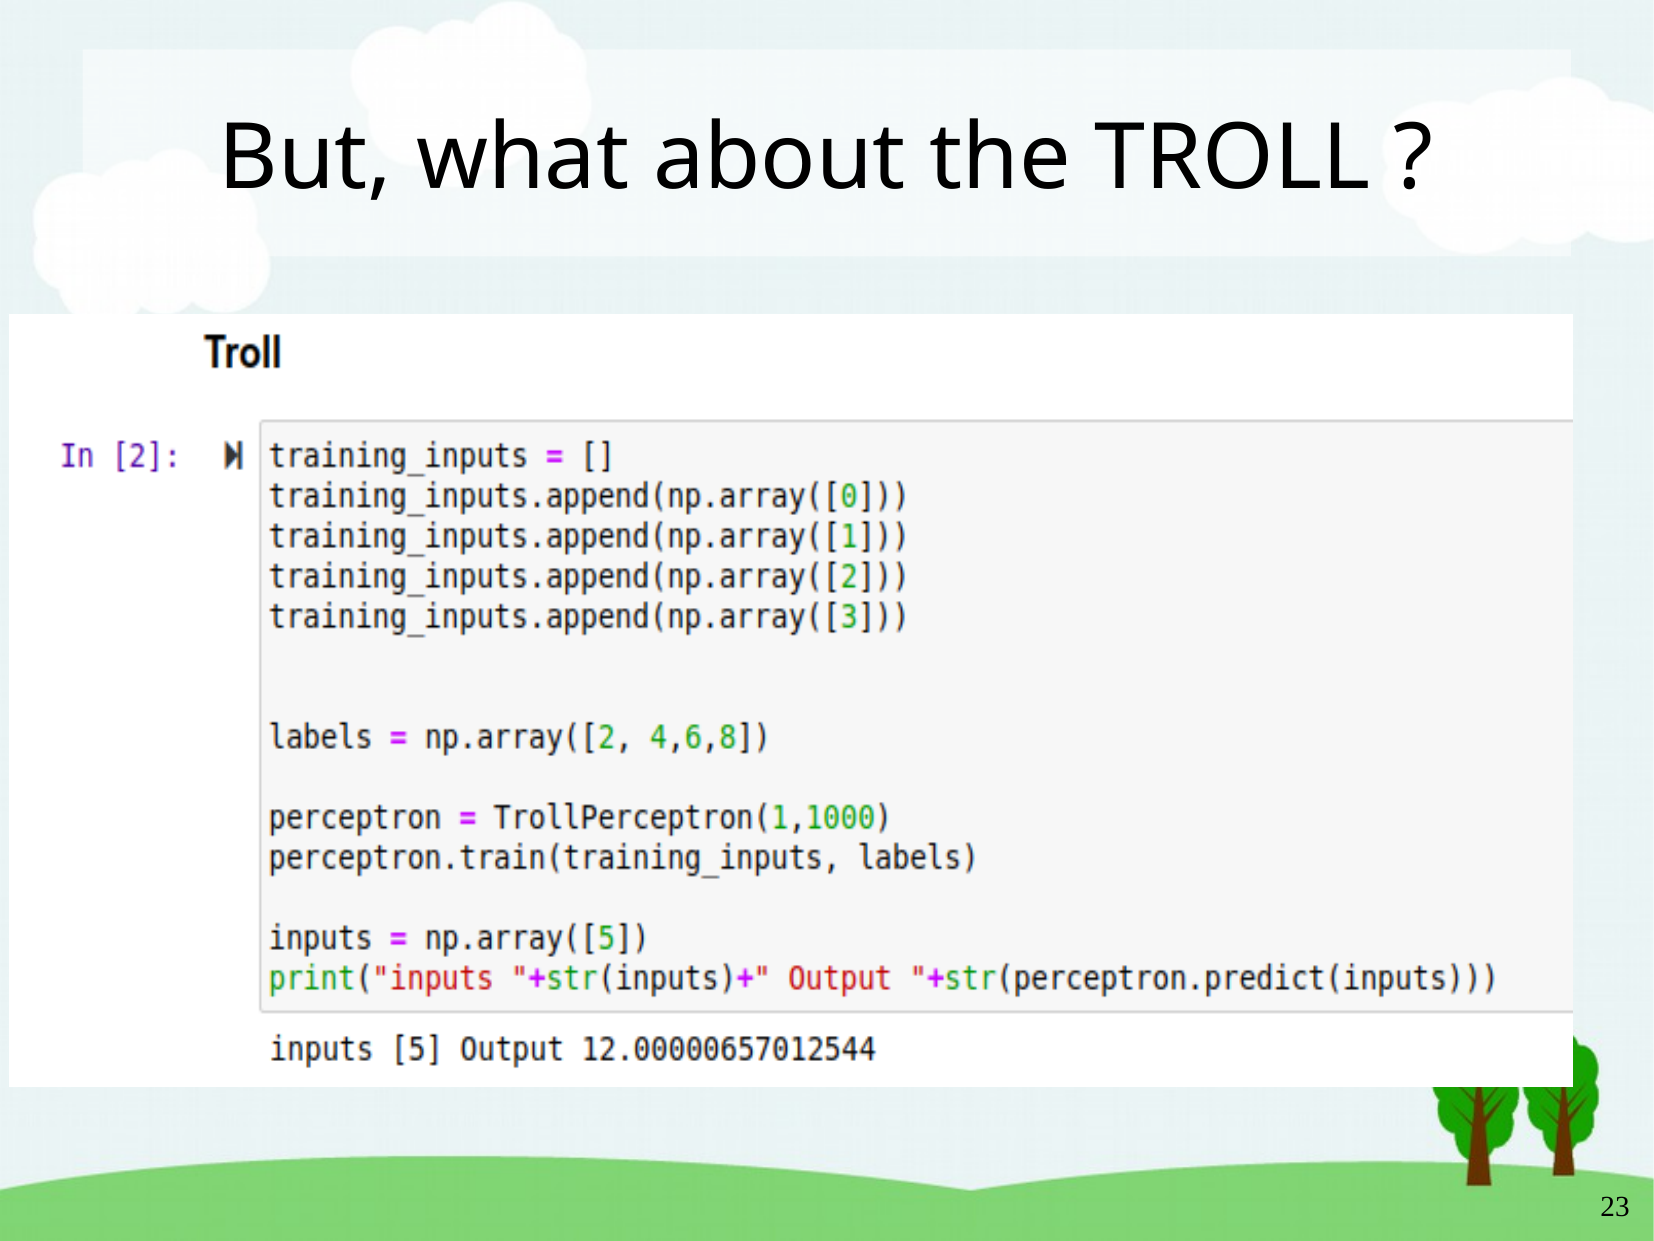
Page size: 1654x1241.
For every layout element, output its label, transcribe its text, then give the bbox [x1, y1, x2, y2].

title But, what about the TROLL ? [82, 49, 1571, 257]
picture [0, 0, 1654, 1241]
